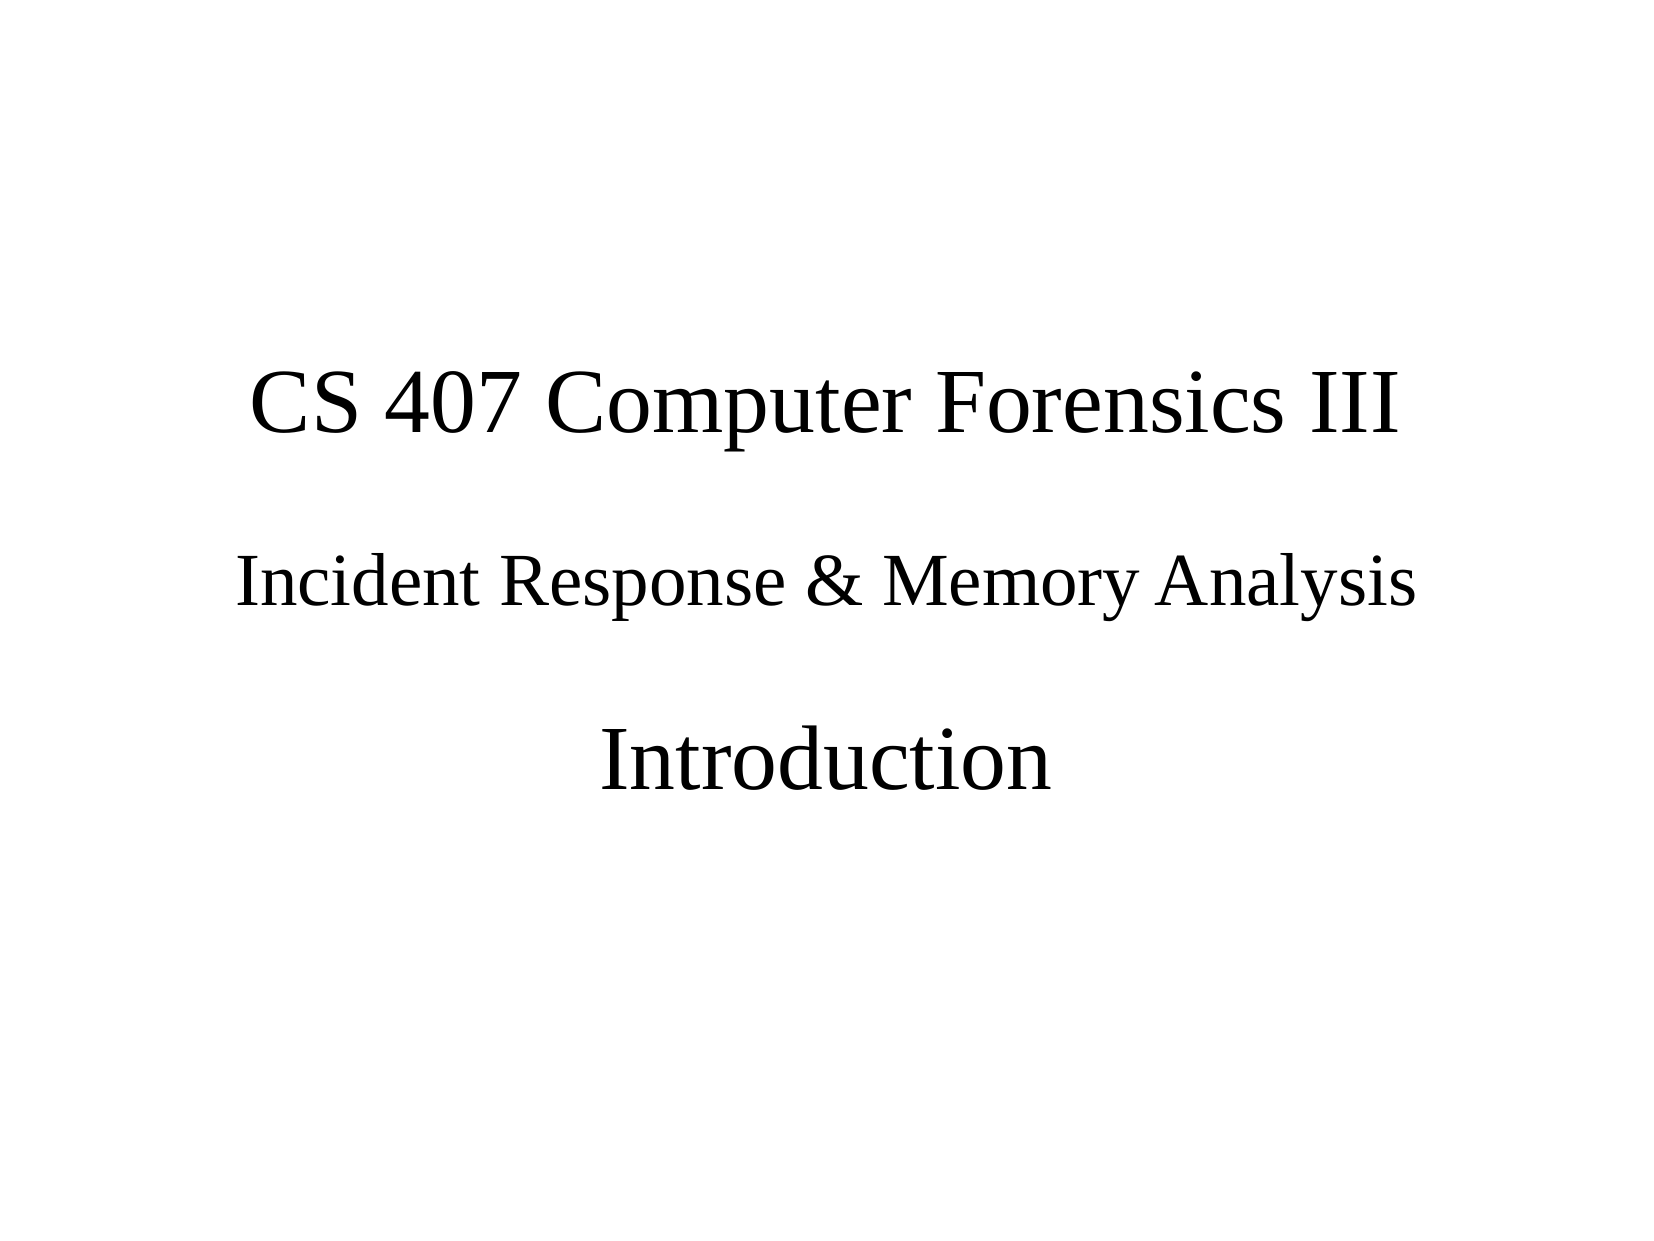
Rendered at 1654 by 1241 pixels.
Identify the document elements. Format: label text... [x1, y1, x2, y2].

subtitle CS 407 Computer Forensics III Incident Response & Memory Analysis Introduction [82, 49, 1571, 1109]
